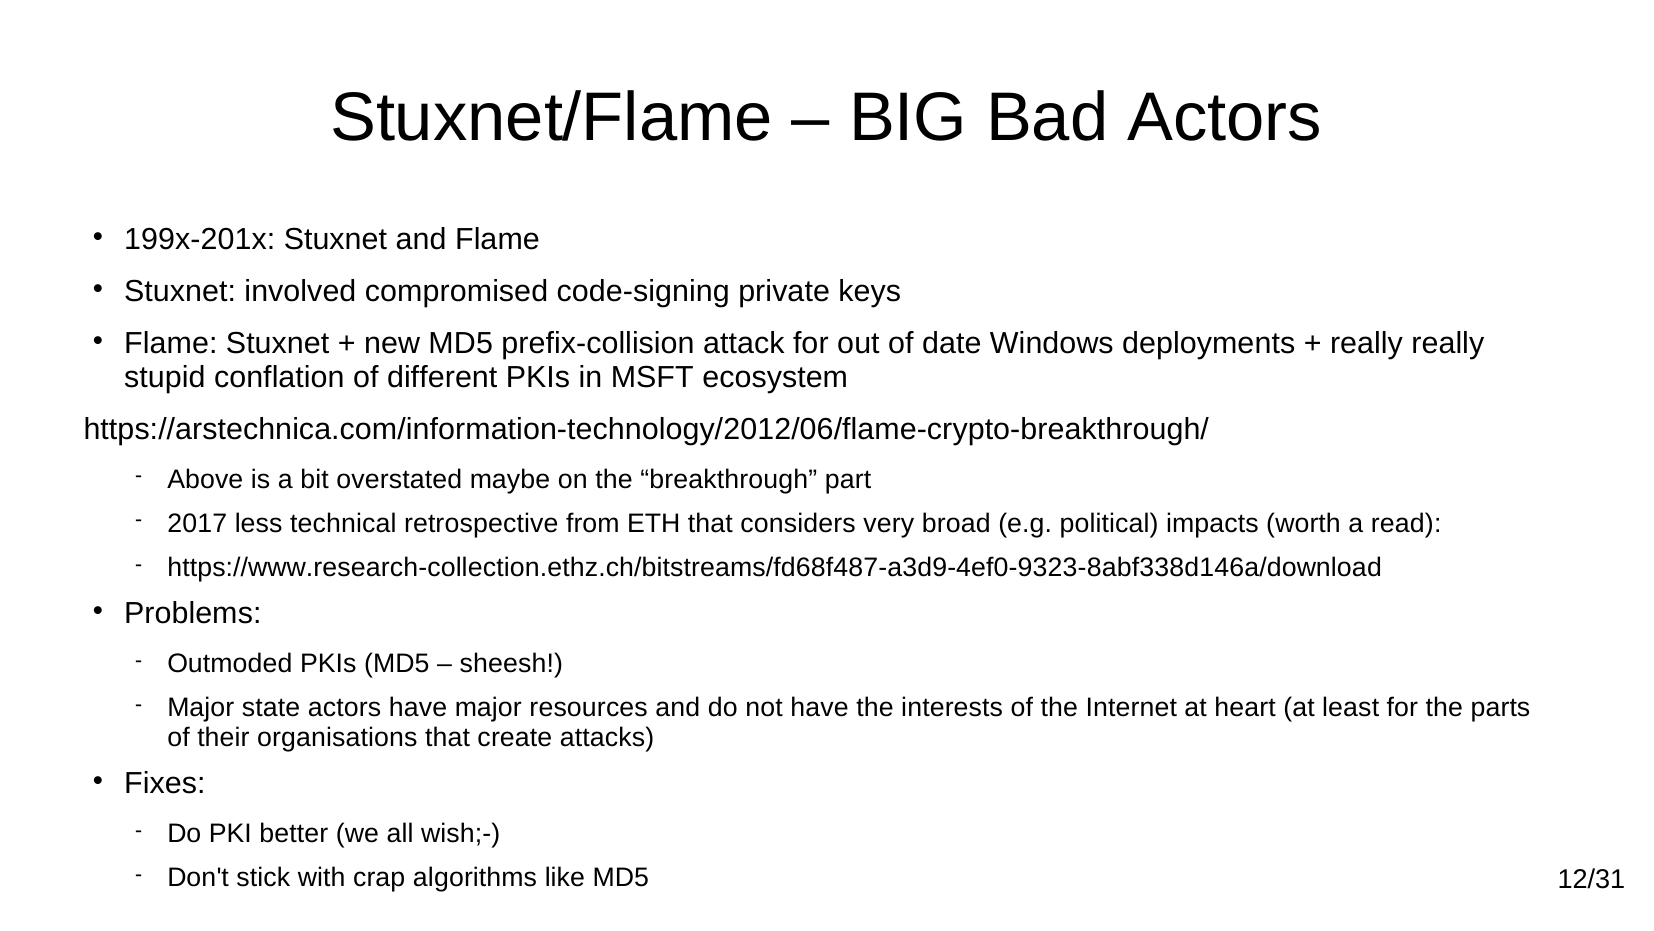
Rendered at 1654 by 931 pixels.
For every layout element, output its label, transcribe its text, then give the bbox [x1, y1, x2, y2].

title Stuxnet/Flame – BIG Bad Actors [82, 37, 1571, 193]
list 199x-201x: Stuxnet and Flame Stuxnet: involved compromised code-signing private keys Flame: Stuxnet + new MD5 prefix-collision attack for out of date Windows deployments + really really stupid conflation of different PKIs in MSFT ecosystem https://arstechnica.com/information-technology/2012/06/flame-crypto-breakthrough/ Above is a bit overstated maybe on the “breakthrough” part 2017 less technical retrospective from ETH that considers very broad (e.g. political) impacts (worth a read): https://www.research-collection.ethz.ch/bitstreams/fd68f487-a3d9-4ef0-9323-8abf338d146a/download Problems: Outmoded PKIs (MD5 – sheesh!) Major state actors have major resources and do not have the interests of the Internet at heart (at least for the parts of their organisations that create attacks) Fixes: Do PKI better (we all wish;-) Don't stick with crap algorithms like MD5 [82, 217, 1538, 894]
